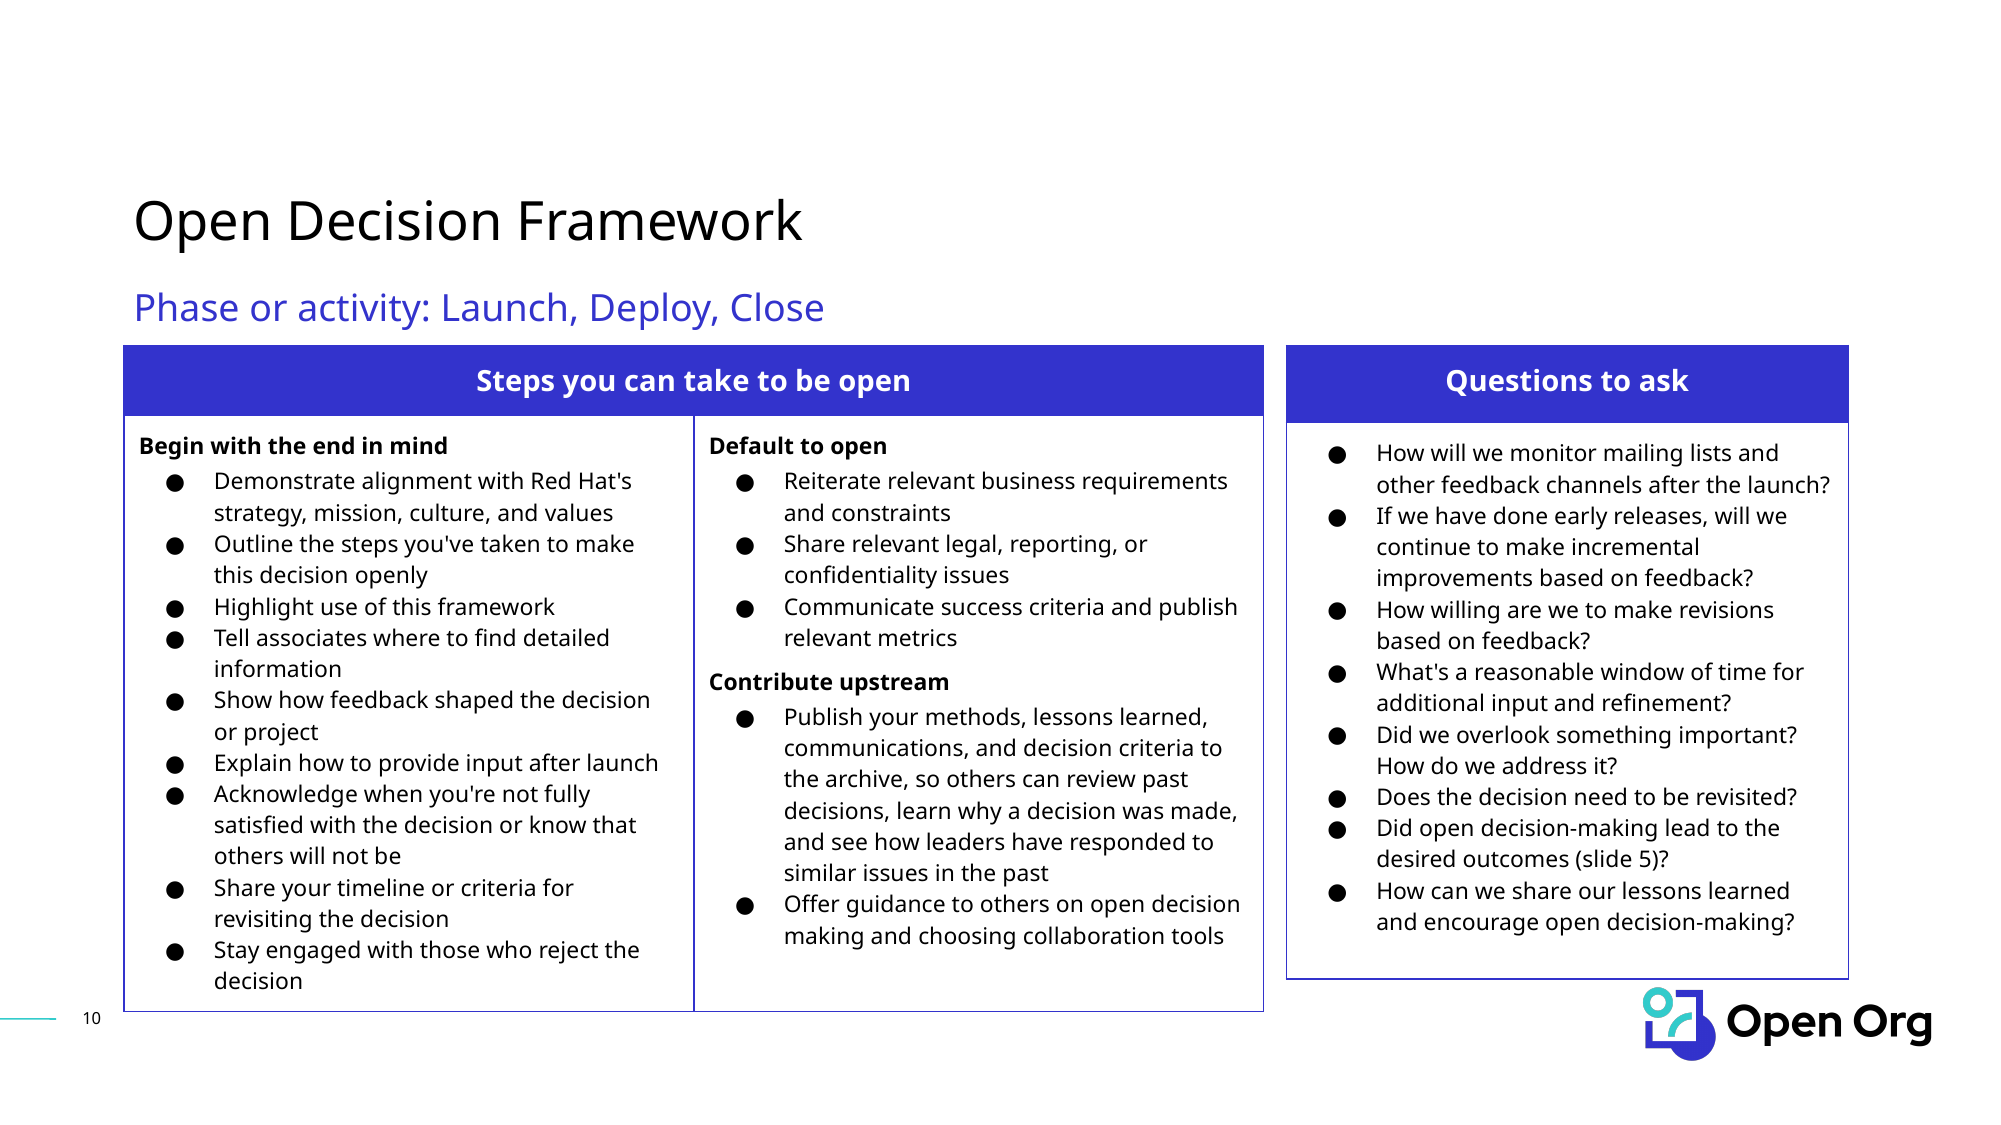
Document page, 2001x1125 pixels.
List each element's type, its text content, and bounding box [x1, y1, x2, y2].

slide_number <number> [82, 978, 124, 1059]
table_cell Begin with the end in mind Demonstrate alignment with Red Hat's strategy, mission, culture, and values Outline the steps you've taken to make this decision openly Highlight use of this framework Tell associates where to find detailed information Show how feedback shaped the decision or project Explain how to provide input after launch Acknowledge when you're not fully satisfied with the decision or know that others will not be Share your timeline or criteria for revisiting the decision Stay engaged with those who reject the decision [125, 416, 693, 1011]
table_cell How will we monitor mailing lists and other feedback channels after the launch? If we have done early releases, will we continue to make incremental improvements based on feedback? How willing are we to make revisions based on feedback? What's a reasonable window of time for additional input and refinement? Did we overlook something important? How do we address it? Does the decision need to be revisited? Did open decision-making lead to the desired outcomes (slide 5)? How can we share our lessons learned and encourage open decision-making? [1287, 423, 1848, 978]
table_header Questions to ask [1287, 346, 1848, 422]
title Open Decision Framework [133, 173, 1628, 265]
picture [1642, 986, 1932, 1062]
subtitle Phase or activity: Launch, Deploy, Close [133, 276, 1628, 337]
table_header Steps you can take to be open [125, 346, 1263, 414]
table_cell Default to open Reiterate relevant business requirements and constraints Share relevant legal, reporting, or confidentiality issues Communicate success criteria and publish relevant metrics Contribute upstream Publish your methods, lessons learned, communications, and decision criteria to the archive, so others can review past decisions, learn why a decision was made, and see how leaders have responded to similar issues in the past Offer guidance to others on open decision making and choosing collaboration tools [695, 416, 1263, 1011]
